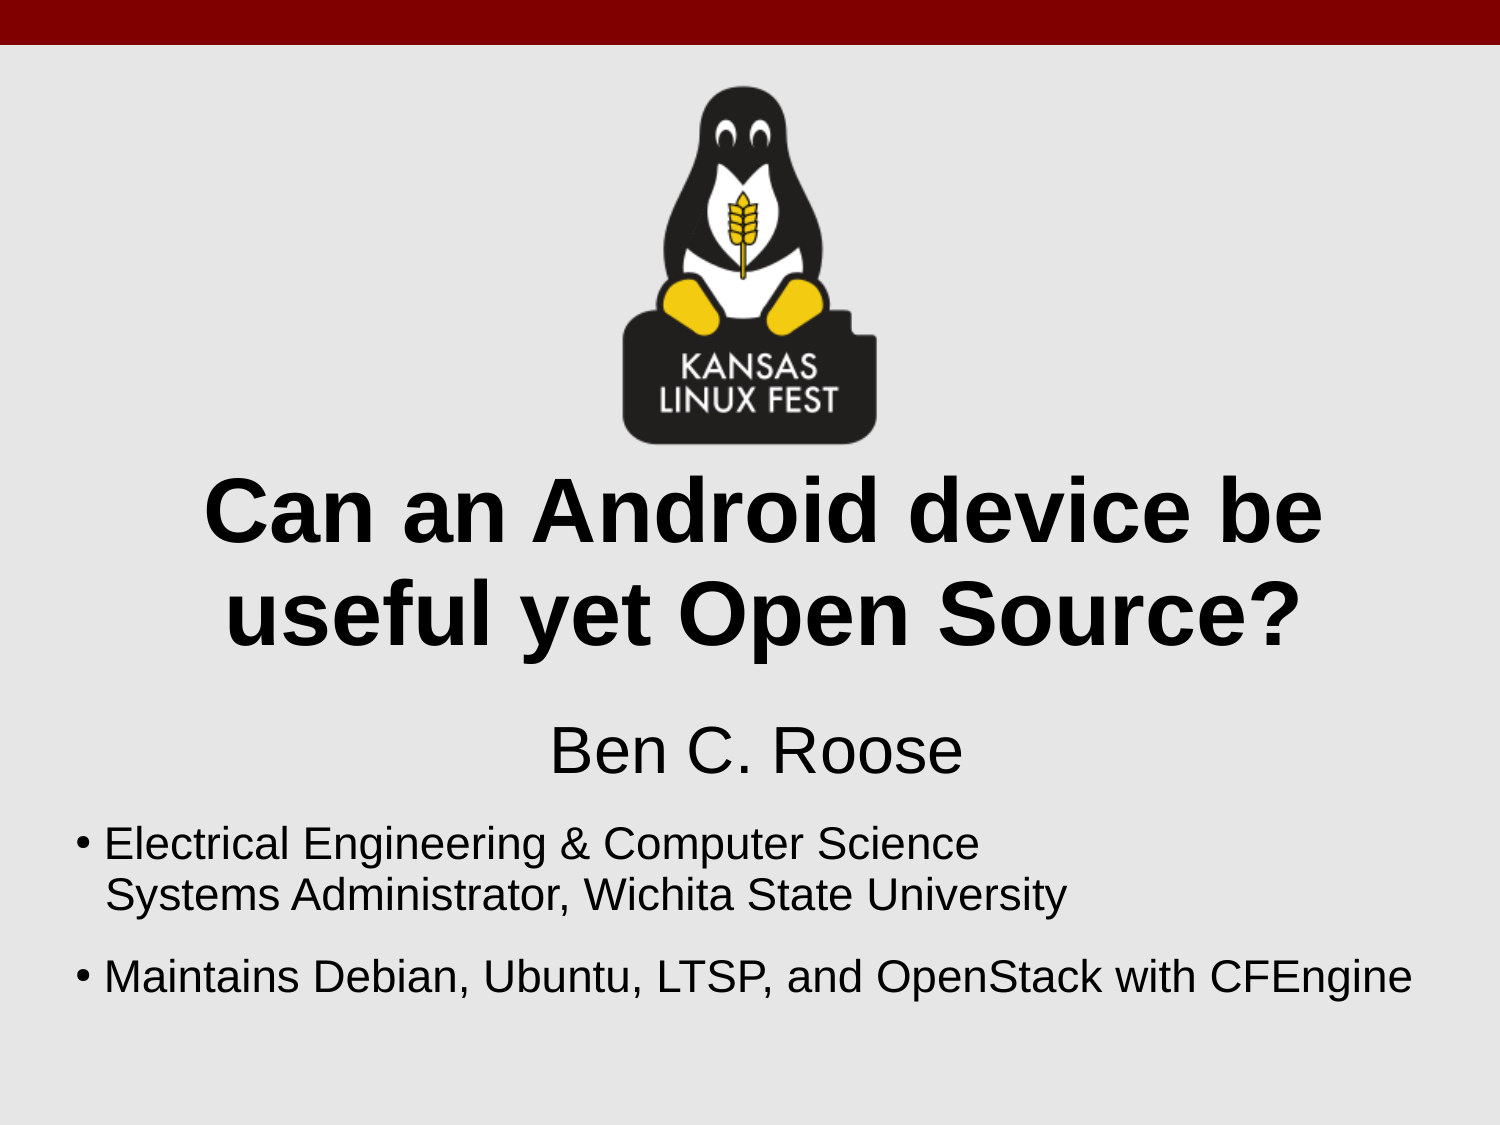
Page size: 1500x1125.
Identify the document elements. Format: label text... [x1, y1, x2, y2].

title Can an Android device be useful yet Open Source? [90, 459, 1440, 625]
text_box Ben C. Roose Electrical Engineering & Computer Science Systems Administrator, Wichita State University Maintains Debian, Ubuntu, LTSP, and OpenStack with CFEngine [75, 625, 1440, 1090]
text_box [75, 44, 1426, 248]
picture [554, 69, 946, 460]
